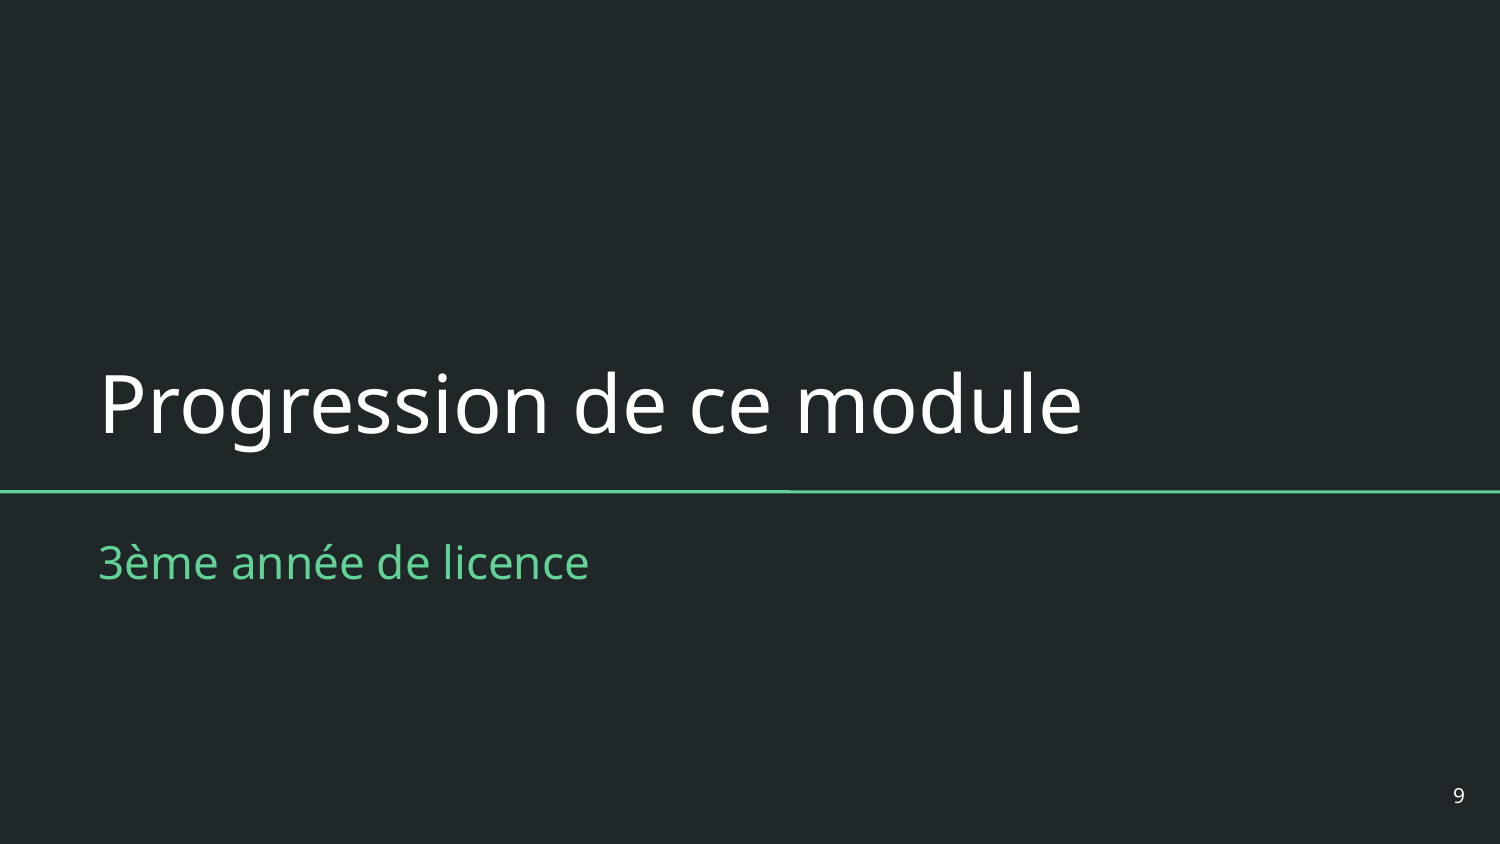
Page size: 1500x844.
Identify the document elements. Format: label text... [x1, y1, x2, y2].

text_box 3ème année de licence [83, 518, 1447, 604]
slide_number <numéro> [1389, 764, 1480, 830]
title Progression de ce module [83, 337, 1417, 466]
